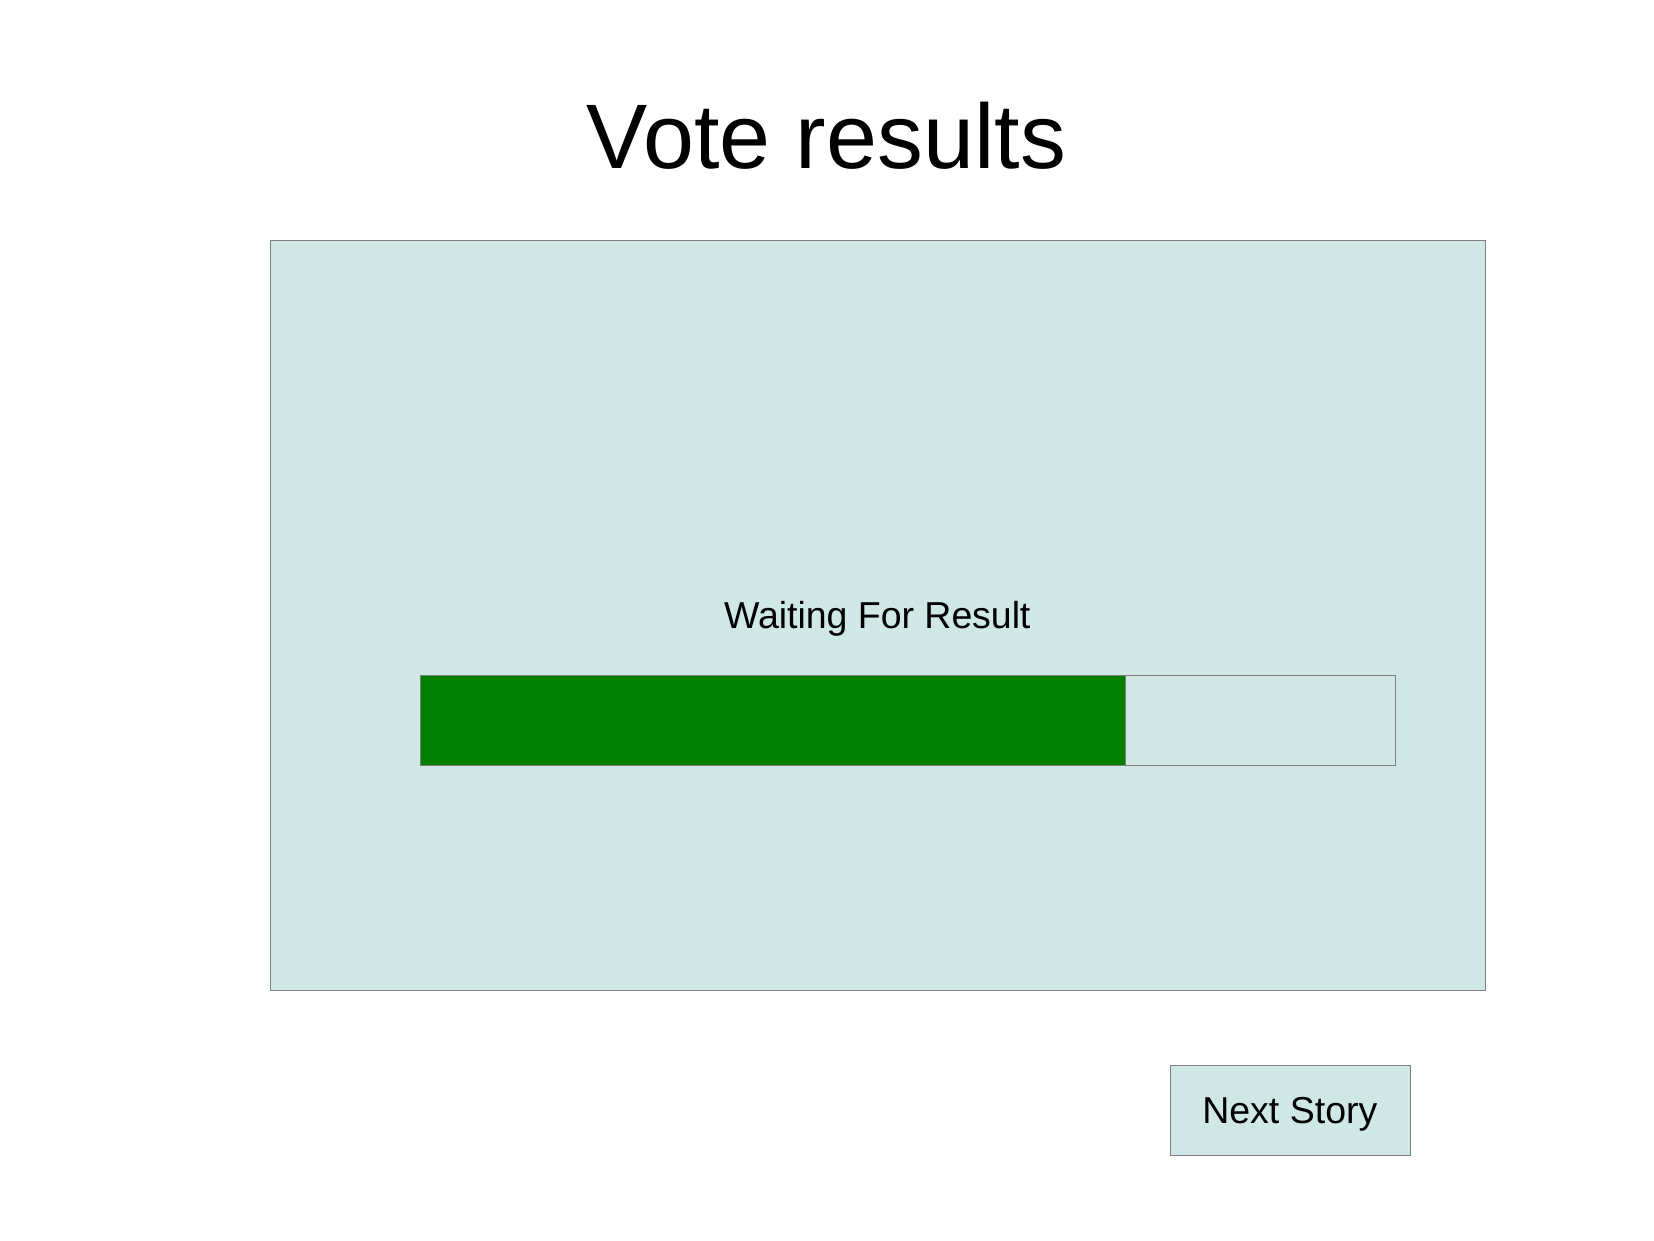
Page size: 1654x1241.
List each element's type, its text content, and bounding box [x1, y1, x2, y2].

title Vote results [82, 32, 1571, 241]
text_box [420, 675, 1396, 766]
text_box Next Story [1170, 1065, 1411, 1156]
text_box Waiting For Result [270, 240, 1486, 991]
